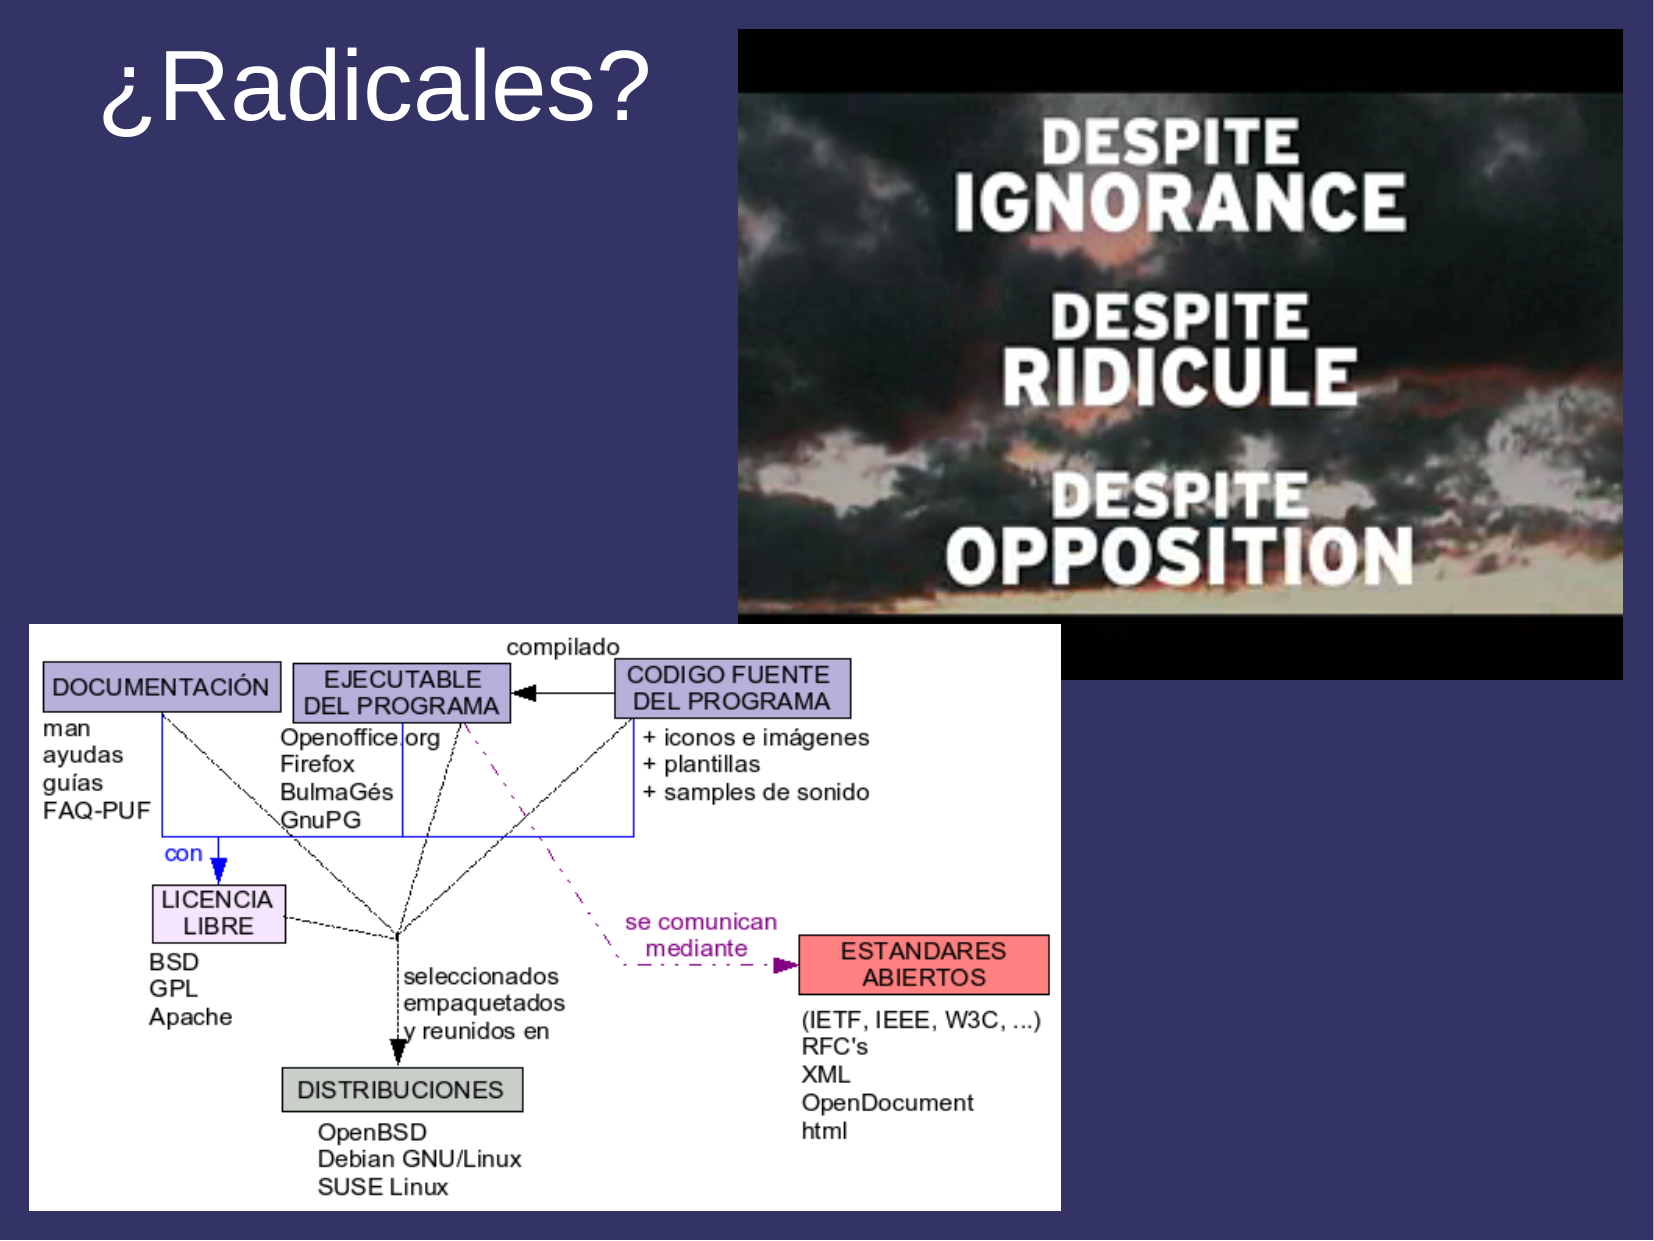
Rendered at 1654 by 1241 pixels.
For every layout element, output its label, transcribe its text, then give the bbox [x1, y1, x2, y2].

picture [29, 29, 1623, 1211]
text_box ¿Radicales? [97, 29, 738, 146]
